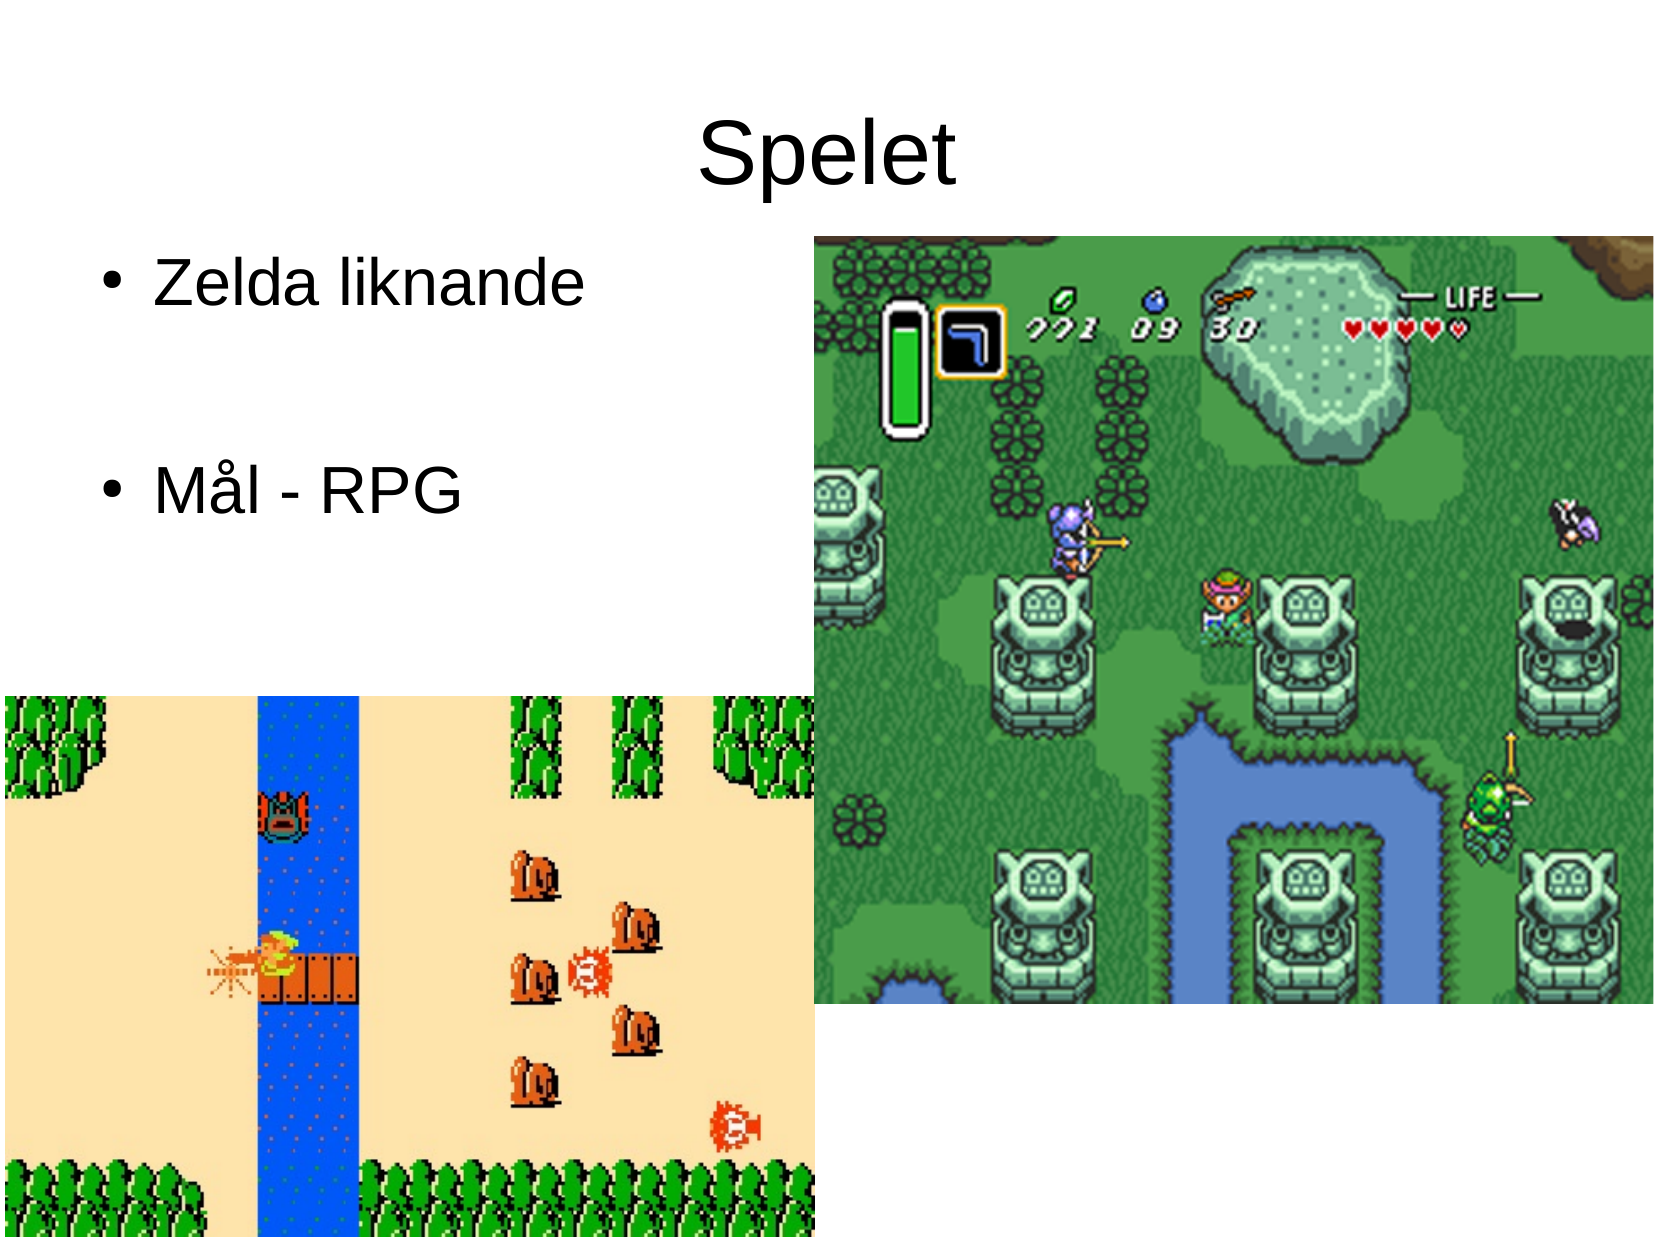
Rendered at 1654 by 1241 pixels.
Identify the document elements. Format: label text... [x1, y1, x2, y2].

picture [5, 696, 815, 1237]
list Zelda liknande Mål - RPG [82, 244, 1571, 1063]
title Spelet [82, 49, 1571, 244]
picture [1571, 236, 1654, 1004]
